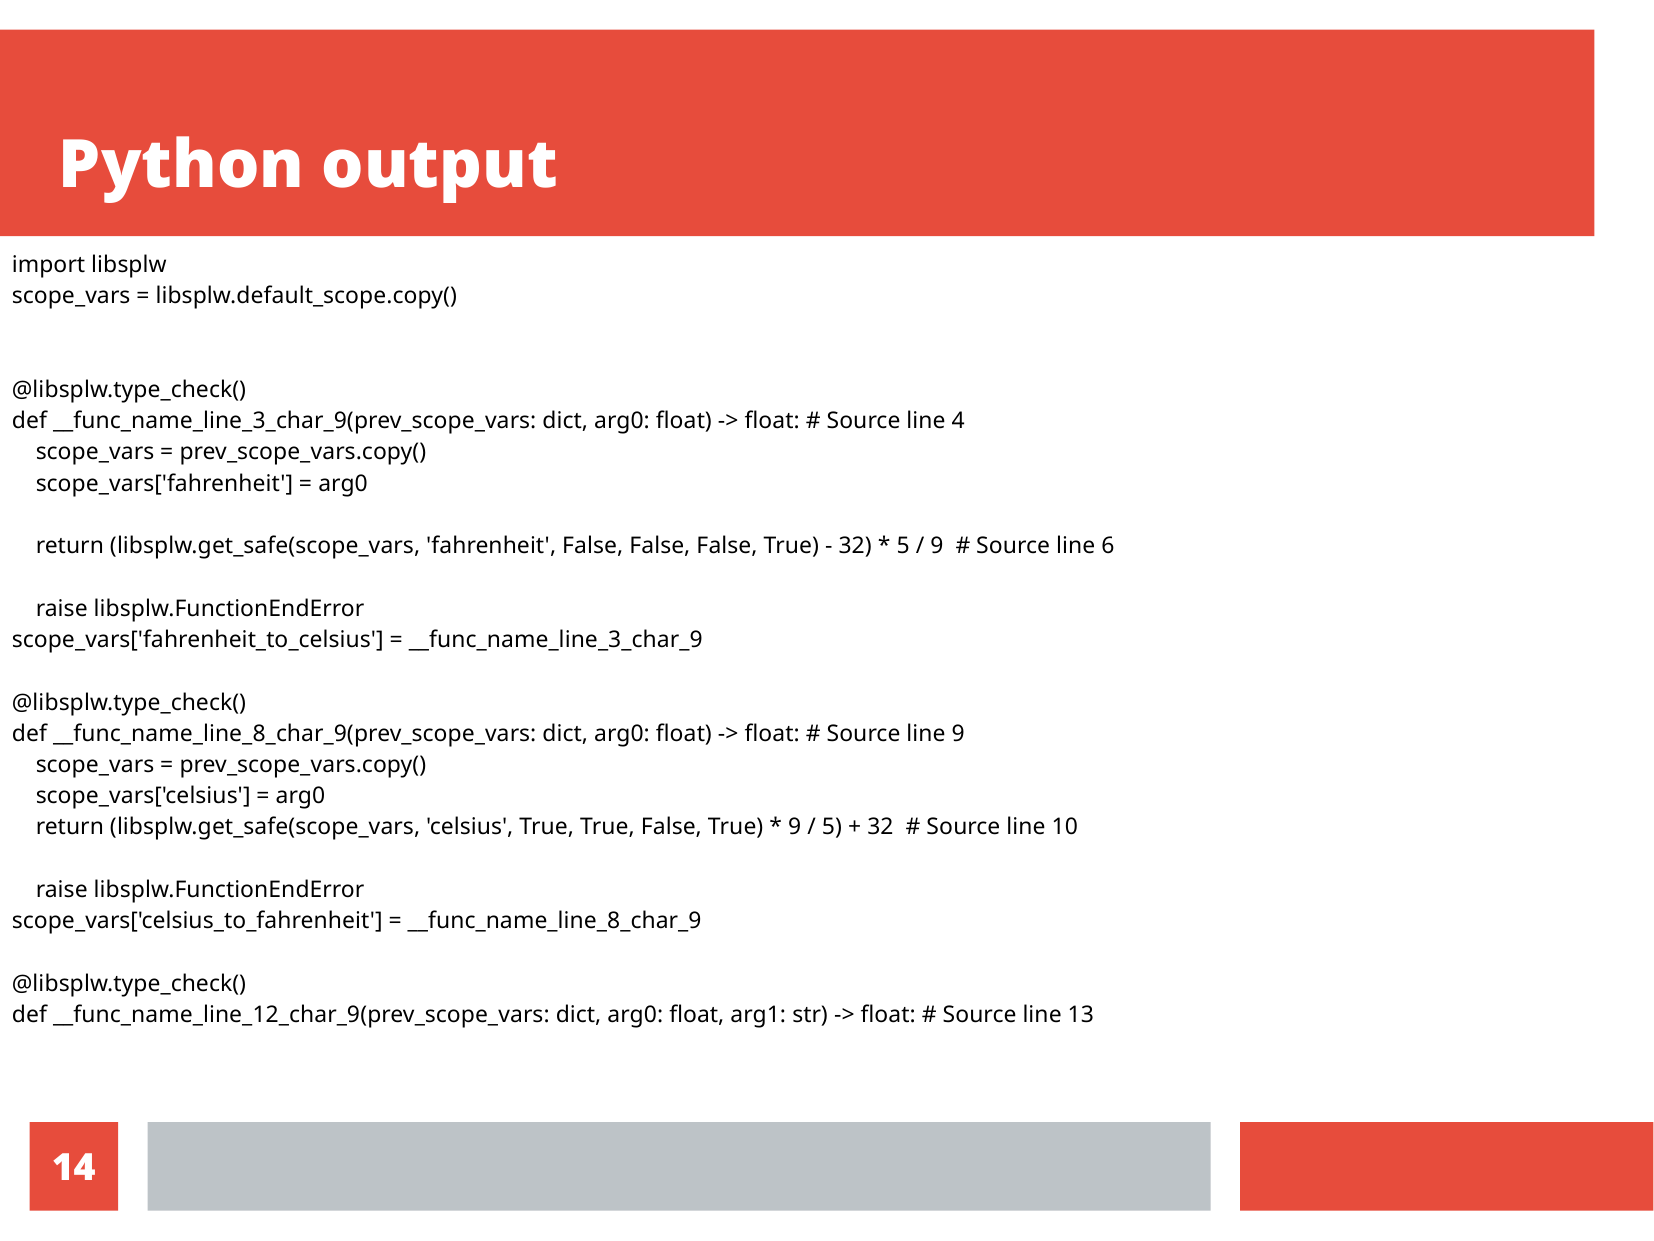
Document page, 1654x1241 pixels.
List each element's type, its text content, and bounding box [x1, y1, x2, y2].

title Python output [59, 59, 1595, 207]
list import libsplw scope_vars = libsplw.default_scope.copy() @libsplw.type_check() def __func_name_line_3_char_9(prev_scope_vars: dict, arg0: float) -> float: # Source line 4 scope_vars = prev_scope_vars.copy() scope_vars['fahrenheit'] = arg0 return (libsplw.get_safe(scope_vars, 'fahrenheit', False, False, False, True) - 32) * 5 / 9 # Source line 6 raise libsplw.FunctionEndError scope_vars['fahrenheit_to_celsius'] = __func_name_line_3_char_9 @libsplw.type_check() def __func_name_line_8_char_9(prev_scope_vars: dict, arg0: float) -> float: # Source line 9 scope_vars = prev_scope_vars.copy() scope_vars['celsius'] = arg0 return (libsplw.get_safe(scope_vars, 'celsius', True, True, False, True) * 9 / 5) + 32 # Source line 10 raise libsplw.FunctionEndError scope_vars['celsius_to_fahrenheit'] = __func_name_line_8_char_9 @libsplw.type_check() def __func_name_line_12_char_9(prev_scope_vars: dict, arg0: float, arg1: str) -> float: # Source line 13 [11, 248, 1654, 1099]
